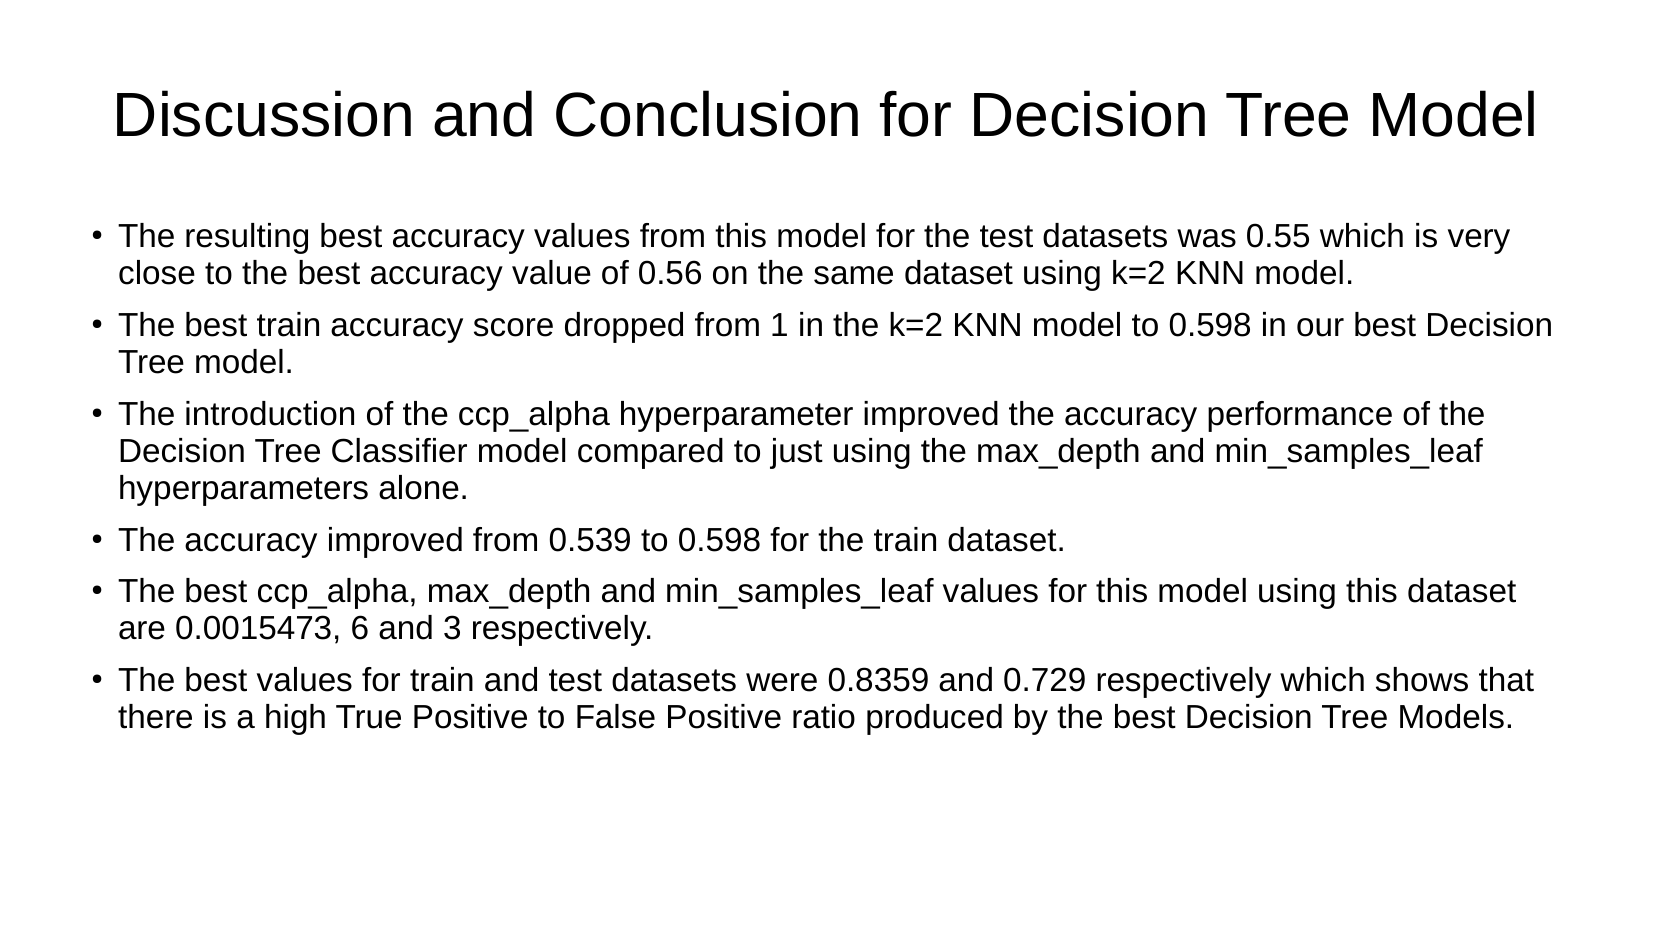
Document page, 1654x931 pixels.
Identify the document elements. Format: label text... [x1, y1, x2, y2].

title Discussion and Conclusion for Decision Tree Model [82, 37, 1571, 193]
list The resulting best accuracy values from this model for the test datasets was 0.55 which is very close to the best accuracy value of 0.56 on the same dataset using k=2 KNN model. The best train accuracy score dropped from 1 in the k=2 KNN model to 0.598 in our best Decision Tree model. The introduction of the ccp_alpha hyperparameter improved the accuracy performance of the Decision Tree Classifier model compared to just using the max_depth and min_samples_leaf hyperparameters alone. The accuracy improved from 0.539 to 0.598 for the train dataset. The best ccp_alpha, max_depth and min_samples_leaf values for this model using this dataset are 0.0015473, 6 and 3 respectively. The best values for train and test datasets were 0.8359 and 0.729 respectively which shows that there is a high True Positive to False Positive ratio produced by the best Decision Tree Models. [82, 217, 1571, 758]
